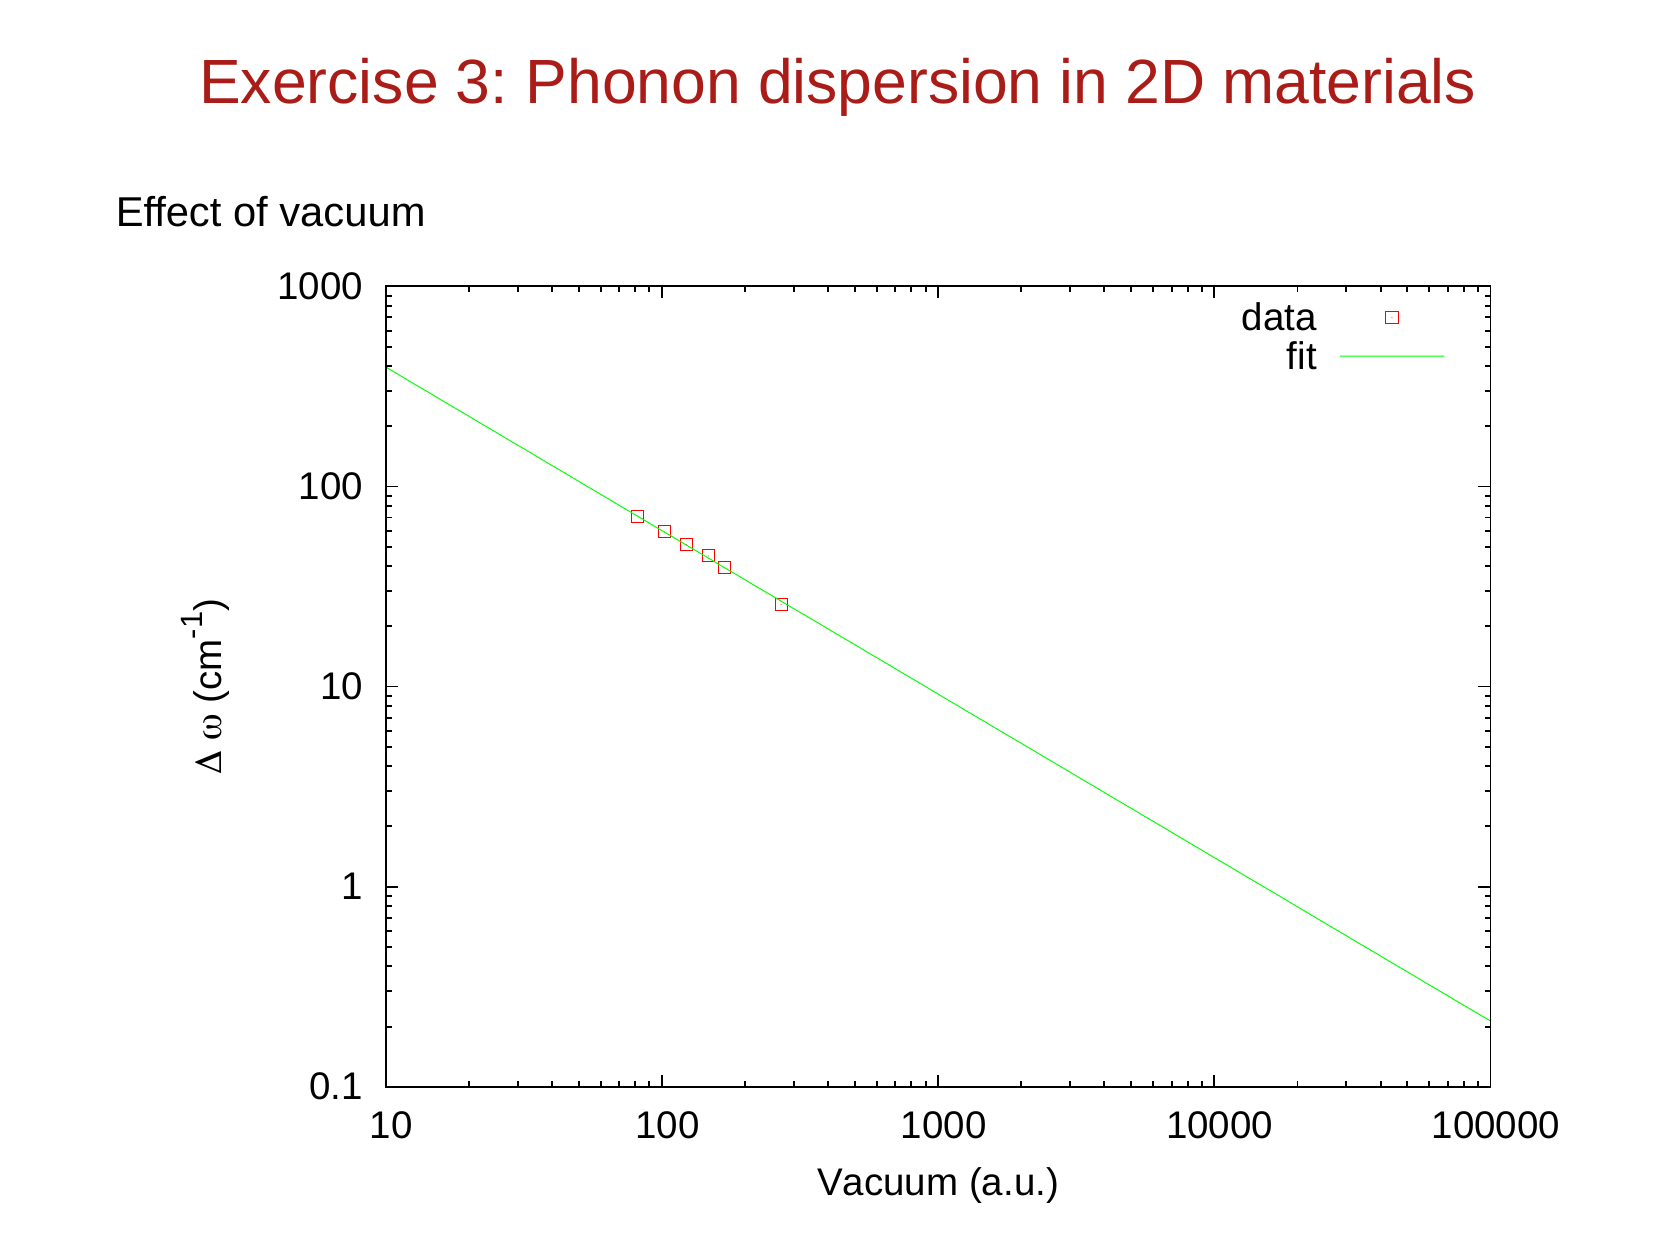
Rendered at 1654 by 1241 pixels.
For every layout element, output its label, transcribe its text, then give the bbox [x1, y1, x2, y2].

picture [174, 240, 1561, 1211]
list Effect of vacuum [45, 189, 856, 271]
title Exercise 3: Phonon dispersion in 2D materials [83, 0, 1572, 186]
text_box [60, 1158, 1654, 1241]
